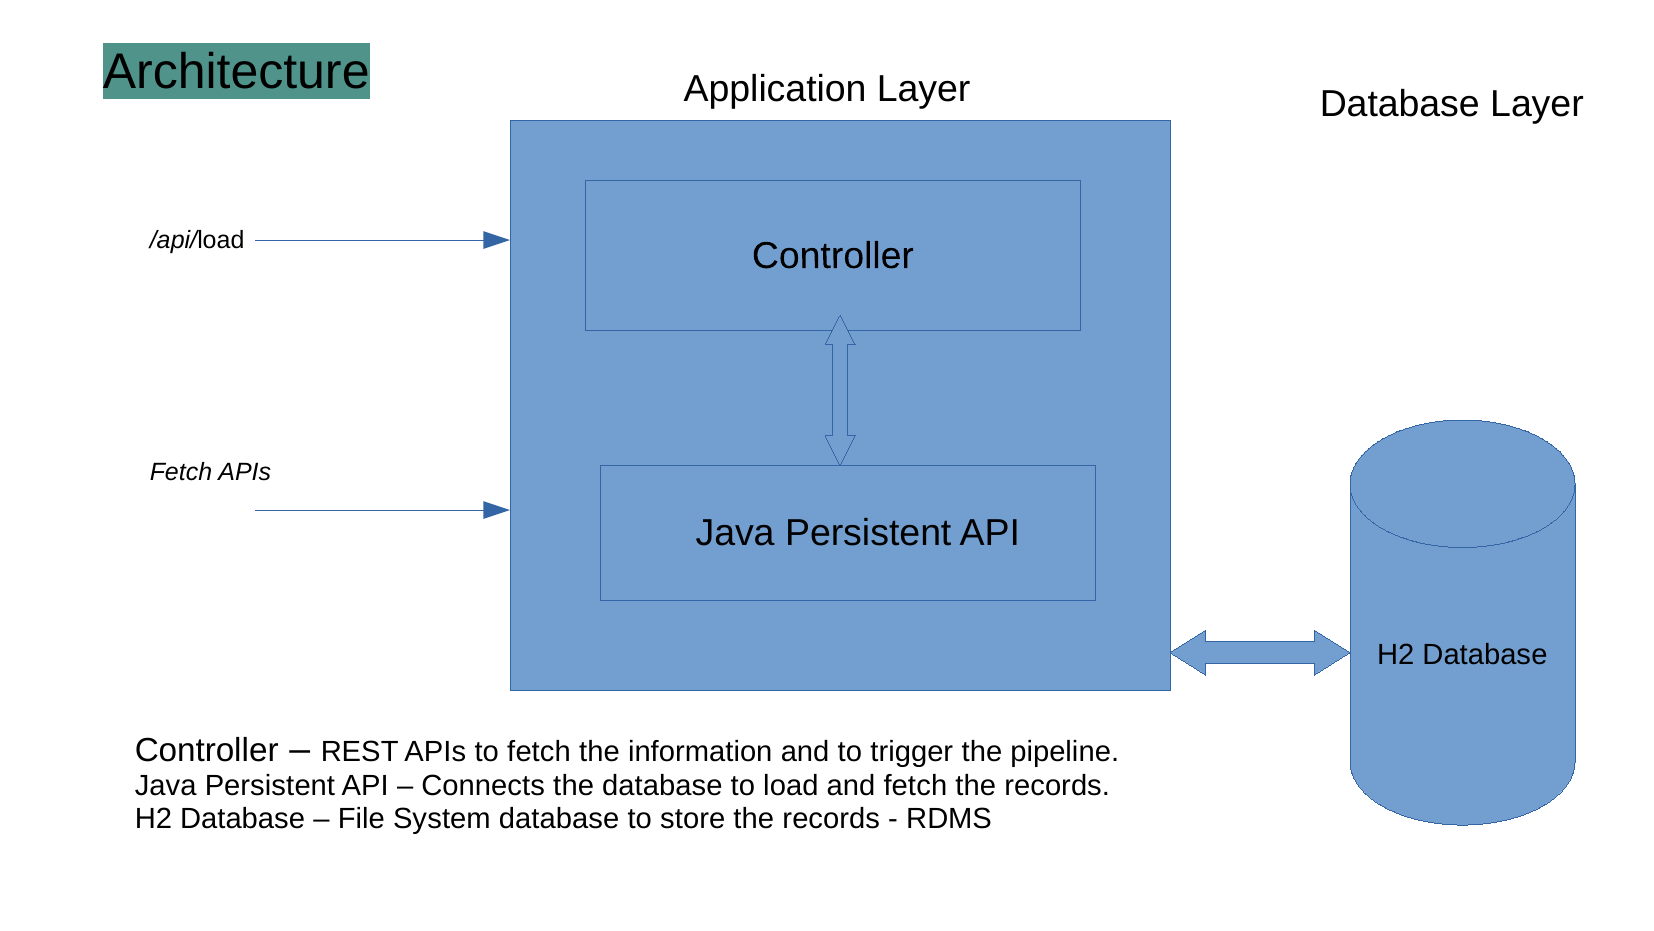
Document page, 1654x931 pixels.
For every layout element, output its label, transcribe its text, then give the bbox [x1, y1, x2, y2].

text_box /api/load [135, 218, 286, 264]
text_box [510, 120, 1351, 691]
text_box Application Layer [585, 60, 1066, 117]
text_box Java Persistent API [600, 465, 1096, 601]
text_box Controller [585, 180, 1081, 331]
text_box Database Layer [1305, 75, 1606, 132]
text_box Controller – REST APIs to fetch the information and to trigger the pipeline. Java Persistent API – Connects the database to load and fetch the records. H2 Database – File System database to store the records - RDMS [120, 720, 1186, 886]
title Architecture [82, 37, 391, 106]
text_box H2 Database [1350, 420, 1576, 826]
text_box Fetch APIs [135, 450, 361, 549]
